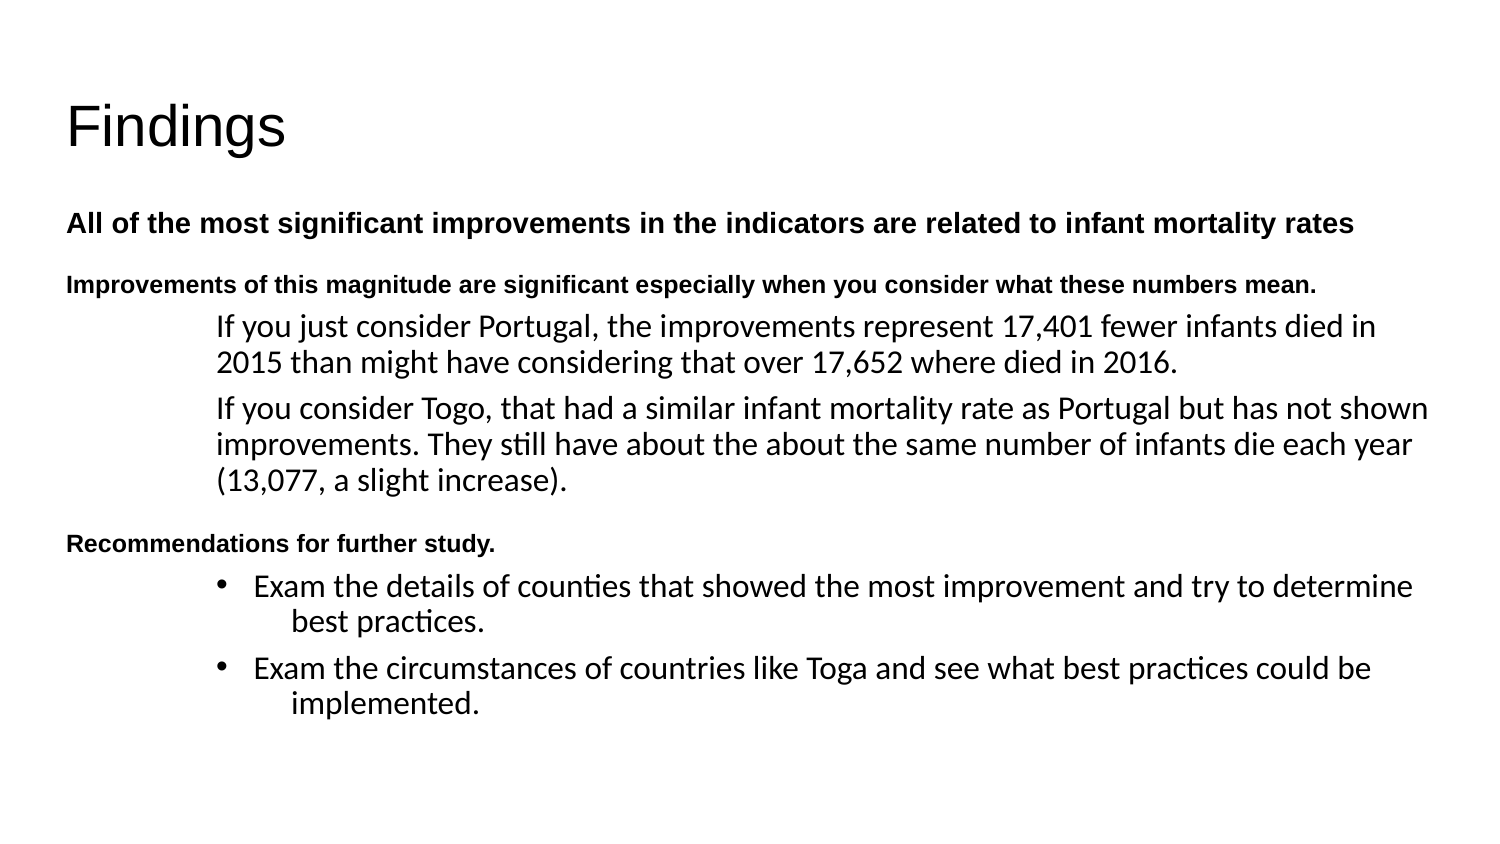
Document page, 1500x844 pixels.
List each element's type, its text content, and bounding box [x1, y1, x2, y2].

list All of the most significant improvements in the indicators are related to infant mortality rates Improvements of this magnitude are significant especially when you consider what these numbers mean. If you just consider Portugal, the improvements represent 17,401 fewer infants died in 2015 than might have considering that over 17,652 where died in 2016. If you consider Togo, that had a similar infant mortality rate as Portugal but has not shown improvements. They still have about the about the same number of infants die each year (13,077, a slight increase). Recommendations for further study. Exam the details of counties that showed the most improvement and try to determine best practices. Exam the circumstances of countries like Toga and see what best practices could be implemented. [51, 189, 1449, 750]
title Findings [51, 72, 1449, 167]
